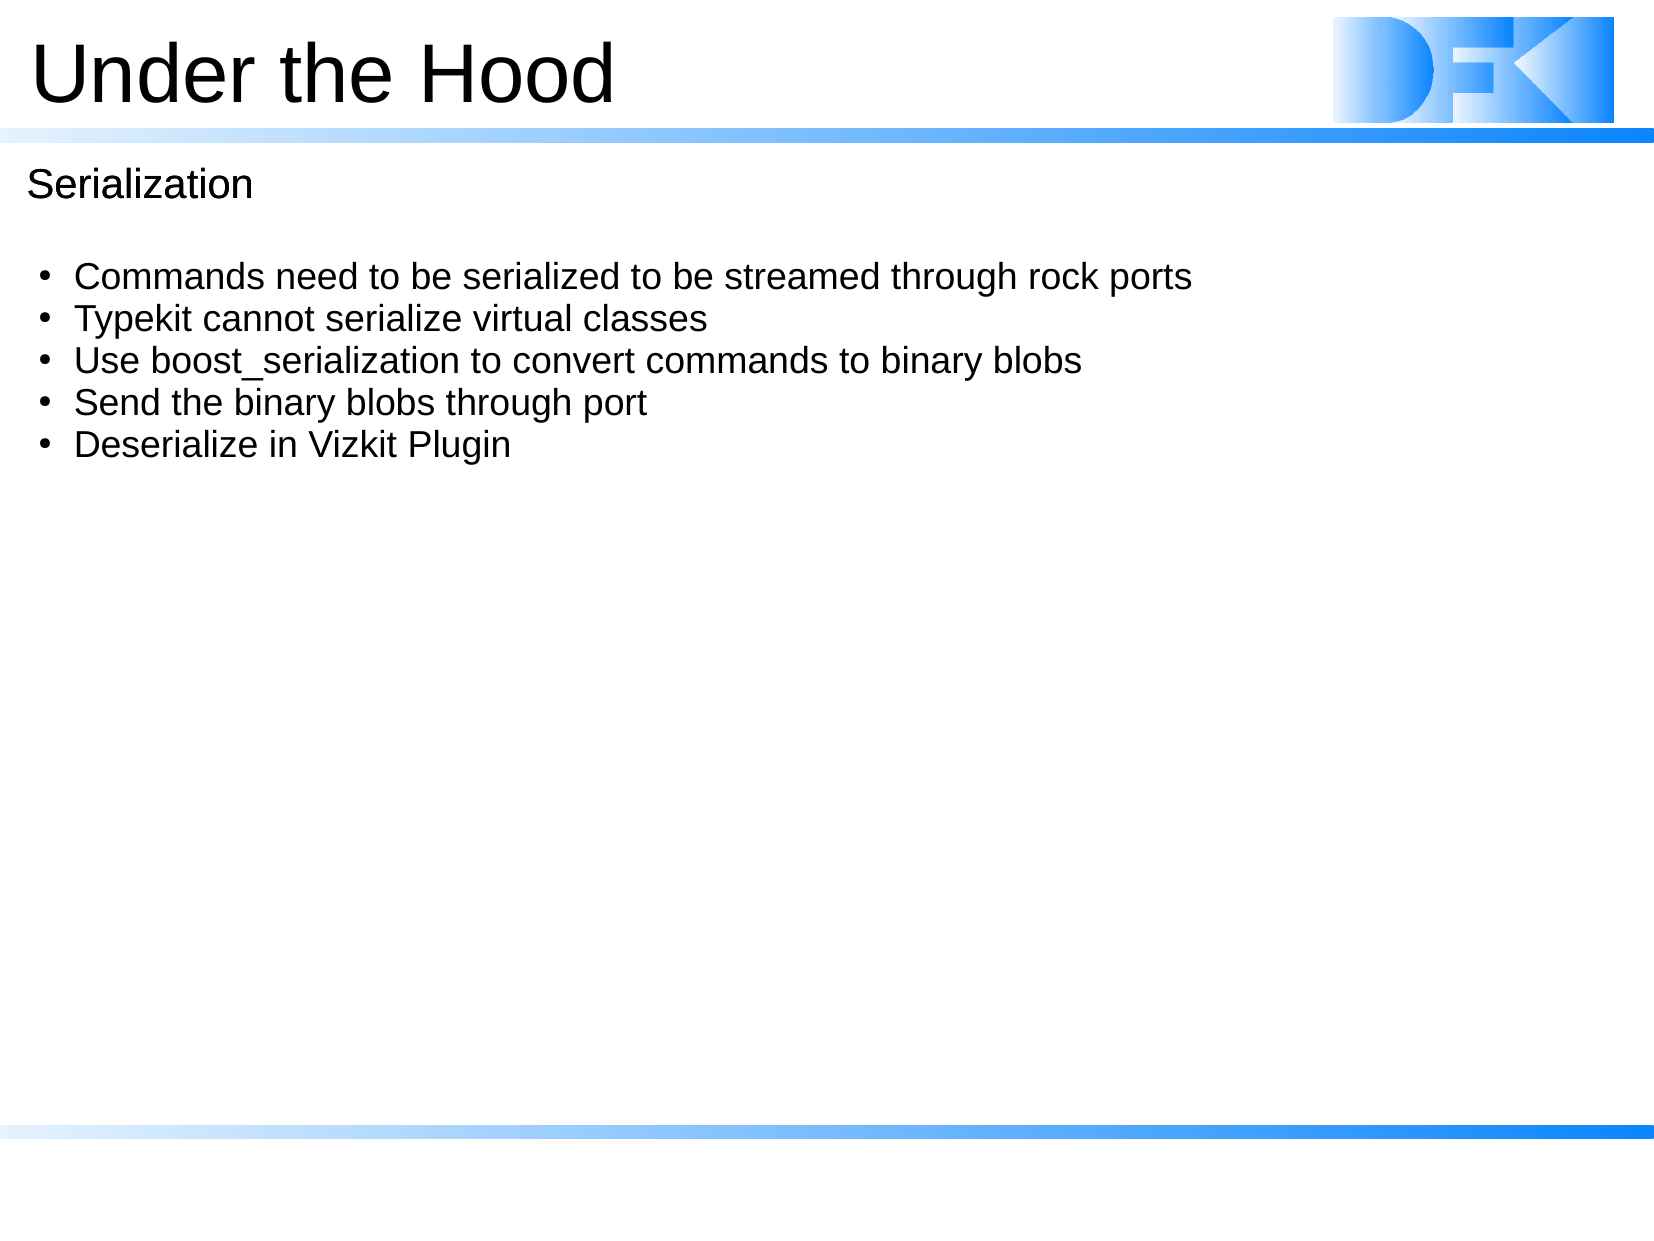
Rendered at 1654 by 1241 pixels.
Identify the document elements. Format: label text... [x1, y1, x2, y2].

title Under the Hood [30, 8, 1291, 139]
picture [1332, 17, 1614, 123]
text_box Commands need to be serialized to be streamed through rock ports Typekit cannot serialize virtual classes Use boost_serialization to convert commands to binary blobs Send the binary blobs through port Deserialize in Vizkit Plugin [23, 248, 1607, 515]
text_box Serialization [11, 153, 898, 215]
